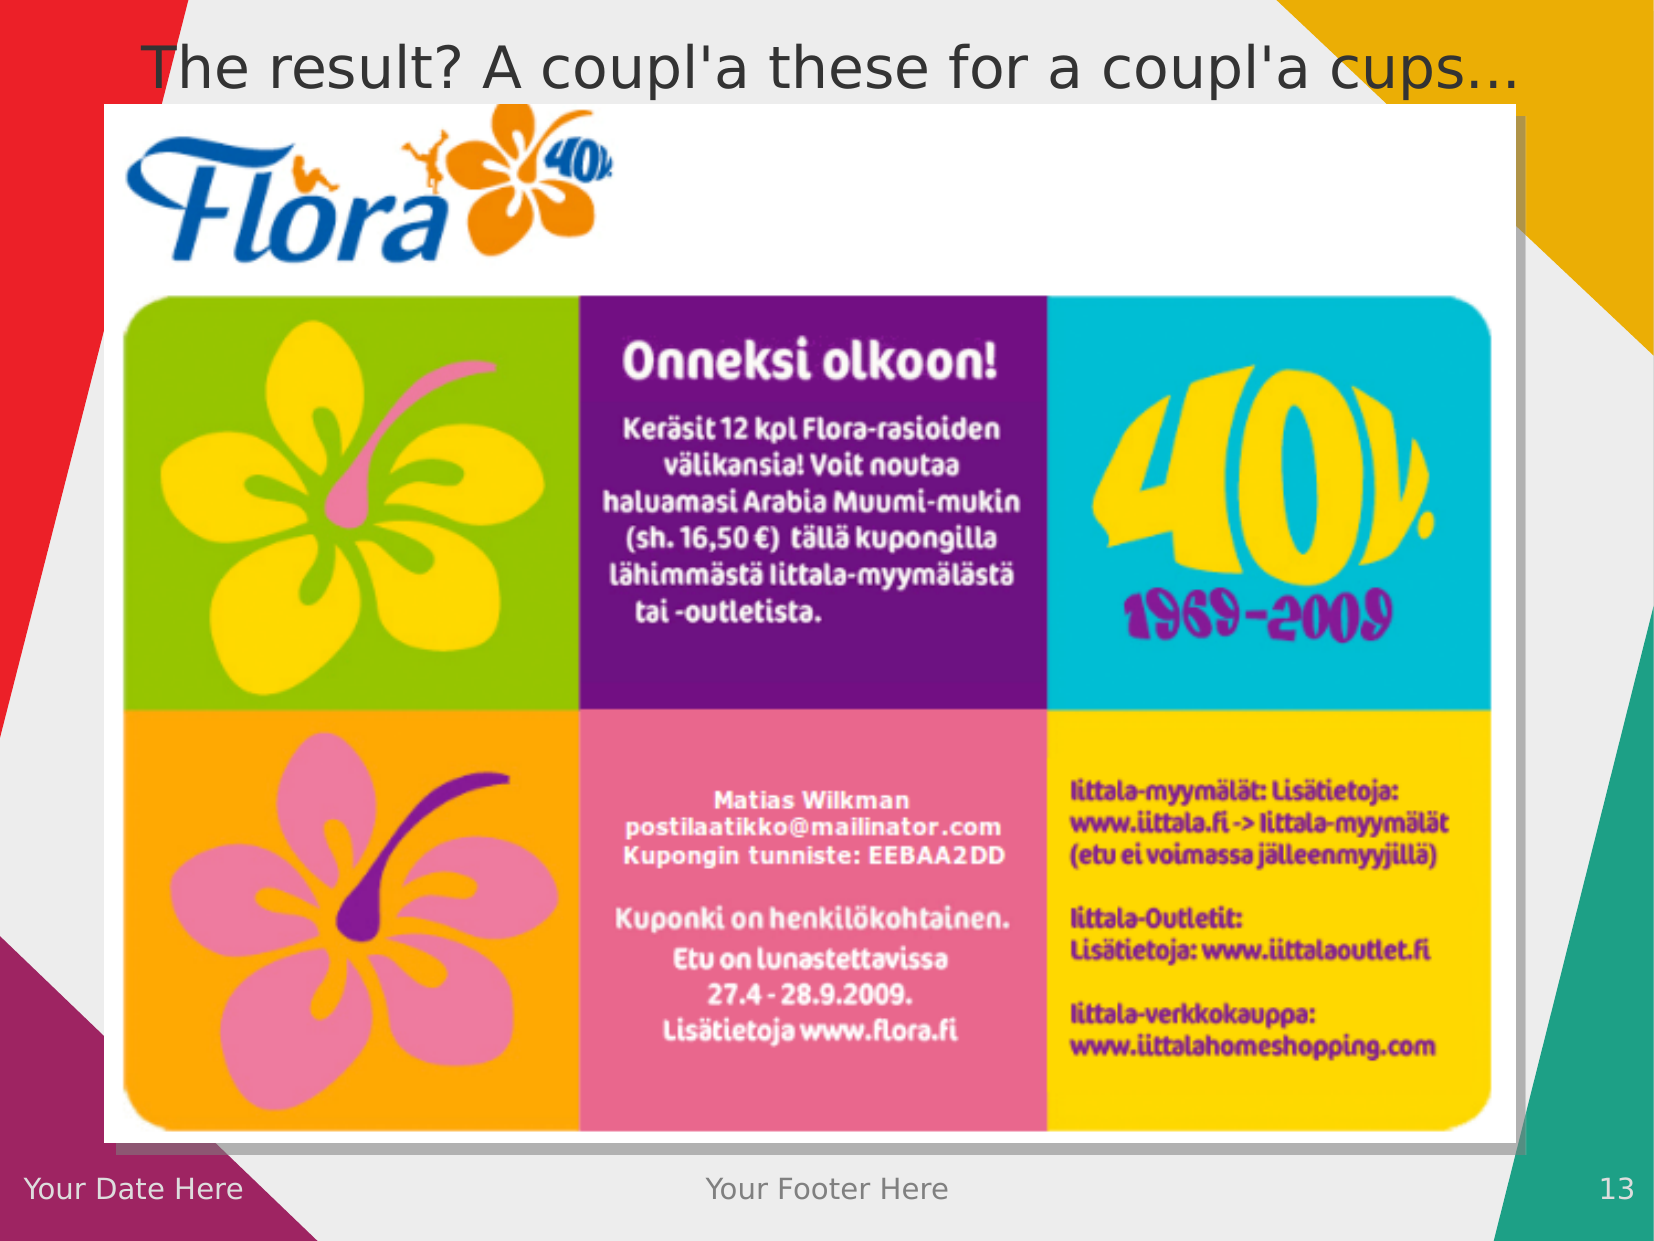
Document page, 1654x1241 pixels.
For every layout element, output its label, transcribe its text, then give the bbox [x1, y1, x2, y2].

title The result? A coupl'a these for a coupl'a cups... [120, 0, 1544, 167]
picture [104, 104, 1516, 1143]
